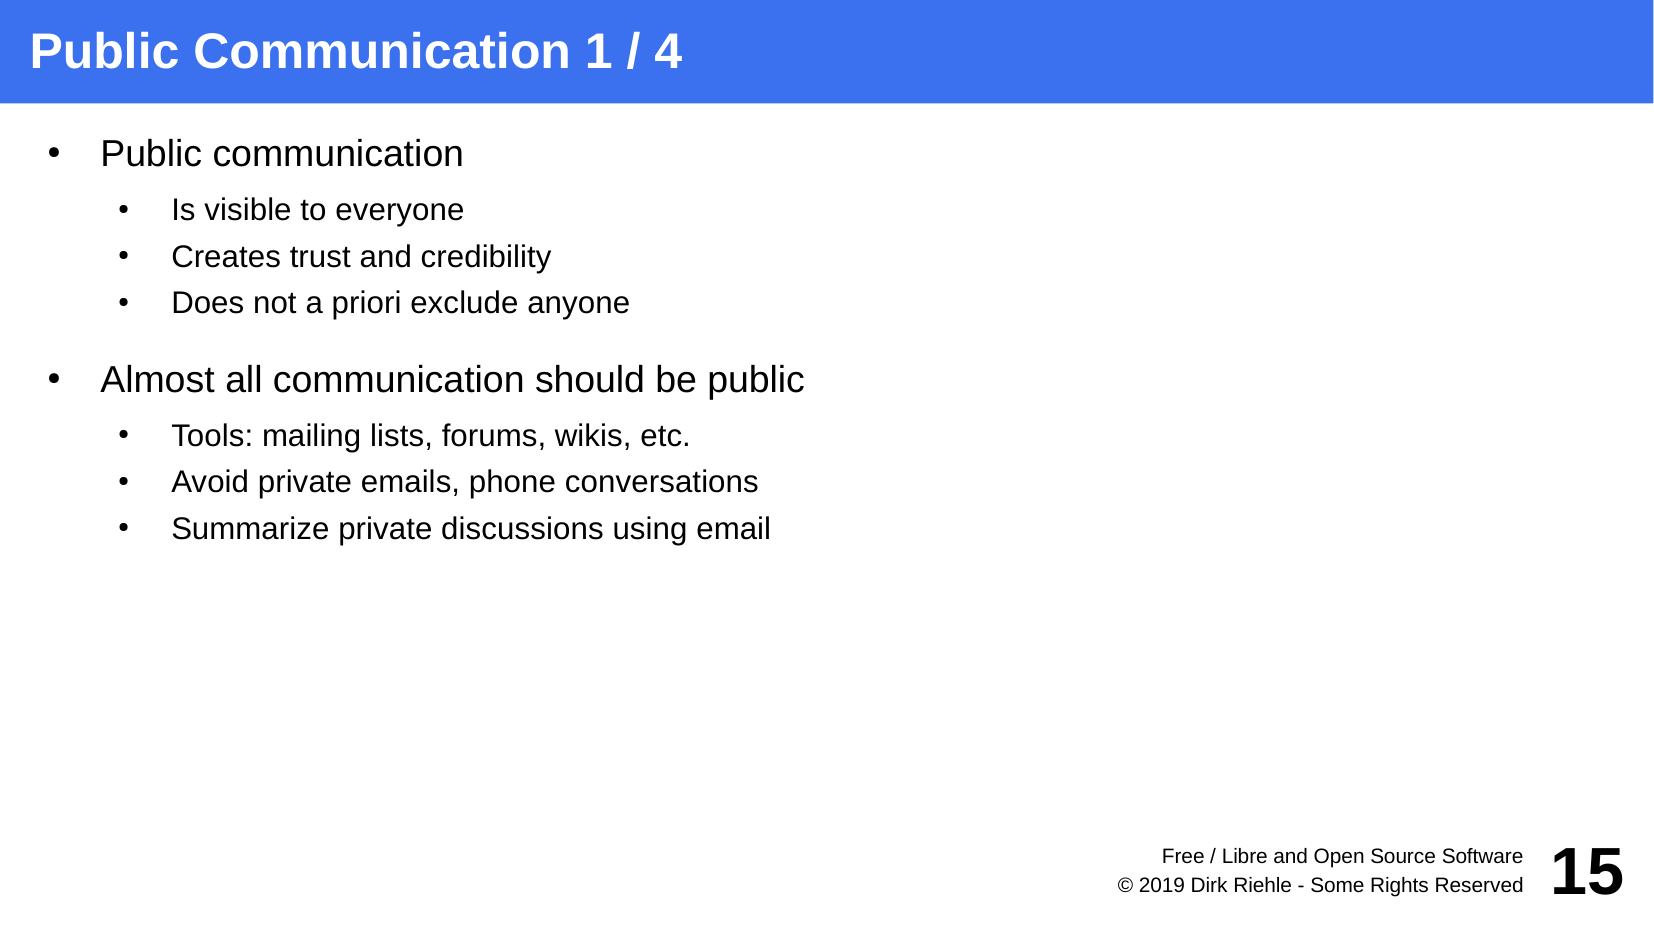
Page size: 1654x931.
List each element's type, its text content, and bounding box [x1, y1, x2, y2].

list Public communication Is visible to everyone Creates trust and credibility Does not a priori exclude anyone Almost all communication should be public Tools: mailing lists, forums, wikis, etc. Avoid private emails, phone conversations Summarize private discussions using email [29, 132, 1625, 813]
title Public Communication 1 / 4 [0, 0, 1654, 104]
